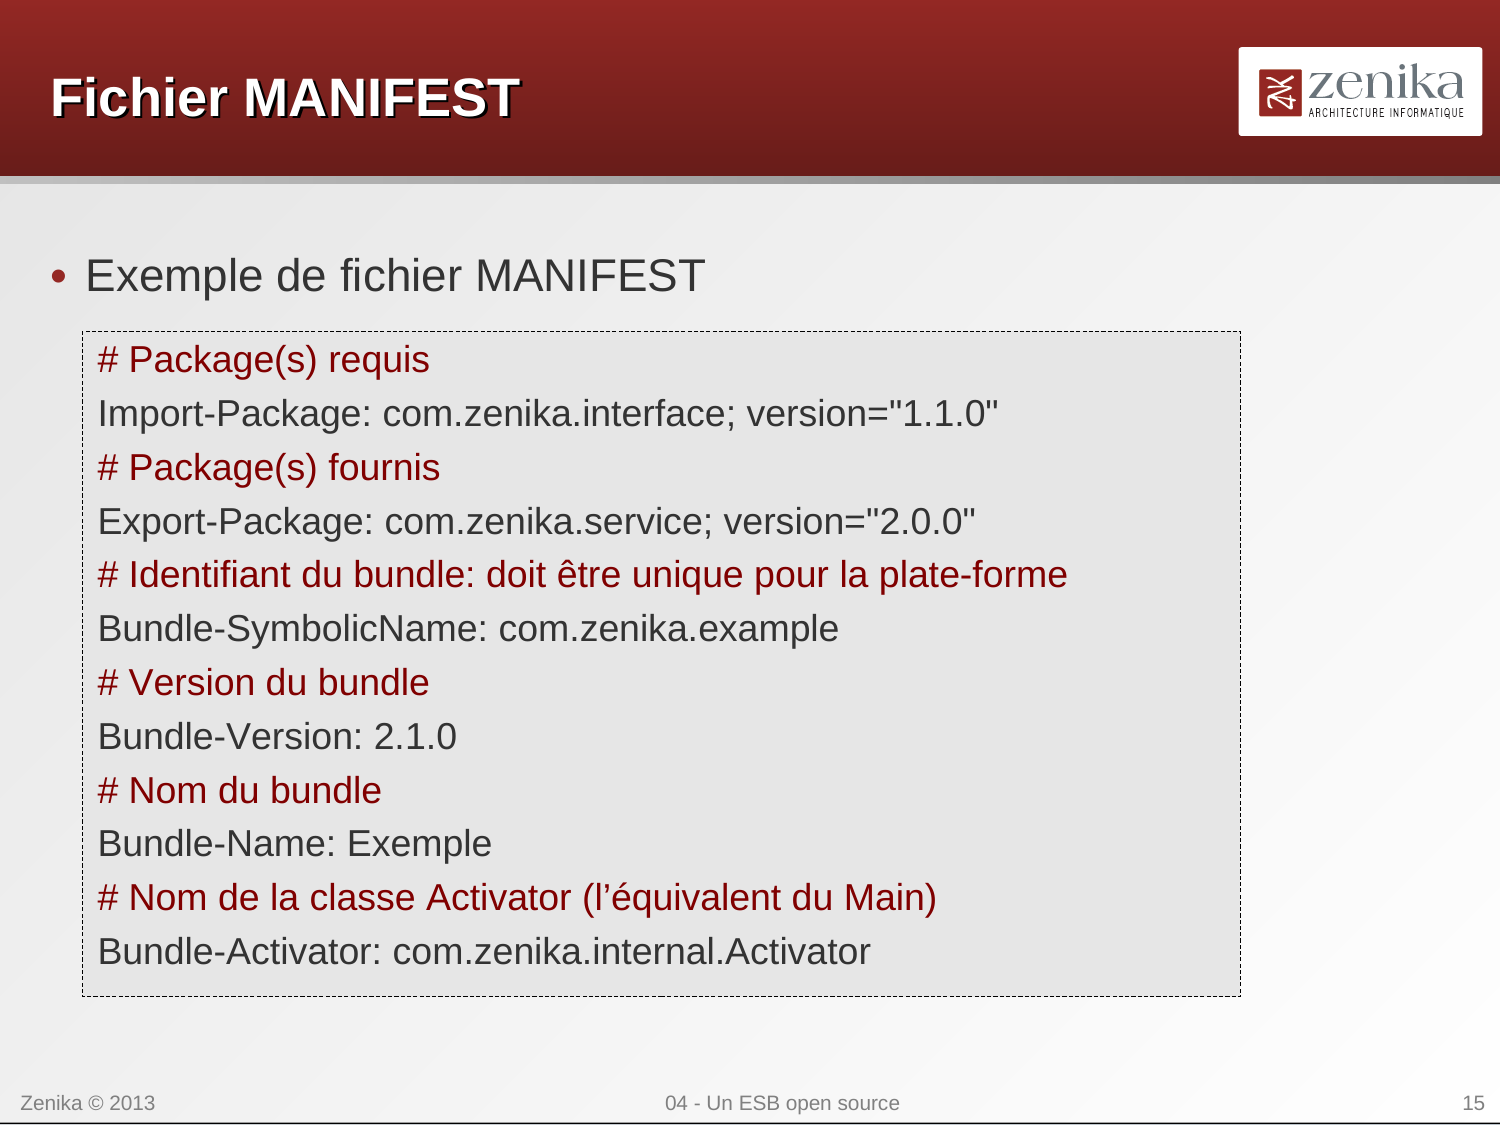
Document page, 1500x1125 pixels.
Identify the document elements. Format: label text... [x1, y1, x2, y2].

list # Package(s) requis Import-Package: com.zenika.interface; version="1.1.0" # Package(s) fournis Export-Package: com.zenika.service; version="2.0.0" # Identifiant du bundle: doit être unique pour la plate-forme Bundle-SymbolicName: com.zenika.example # Version du bundle Bundle-Version: 2.1.0 # Nom du bundle Bundle-Name: Exemple # Nom de la classe Activator (l’équivalent du Main) Bundle-Activator: com.zenika.internal.Activator [82, 331, 1241, 997]
list Exemple de fichier MANIFEST [50, 249, 1435, 325]
title Fichier MANIFEST [50, 15, 1206, 180]
picture [1257, 58, 1464, 125]
